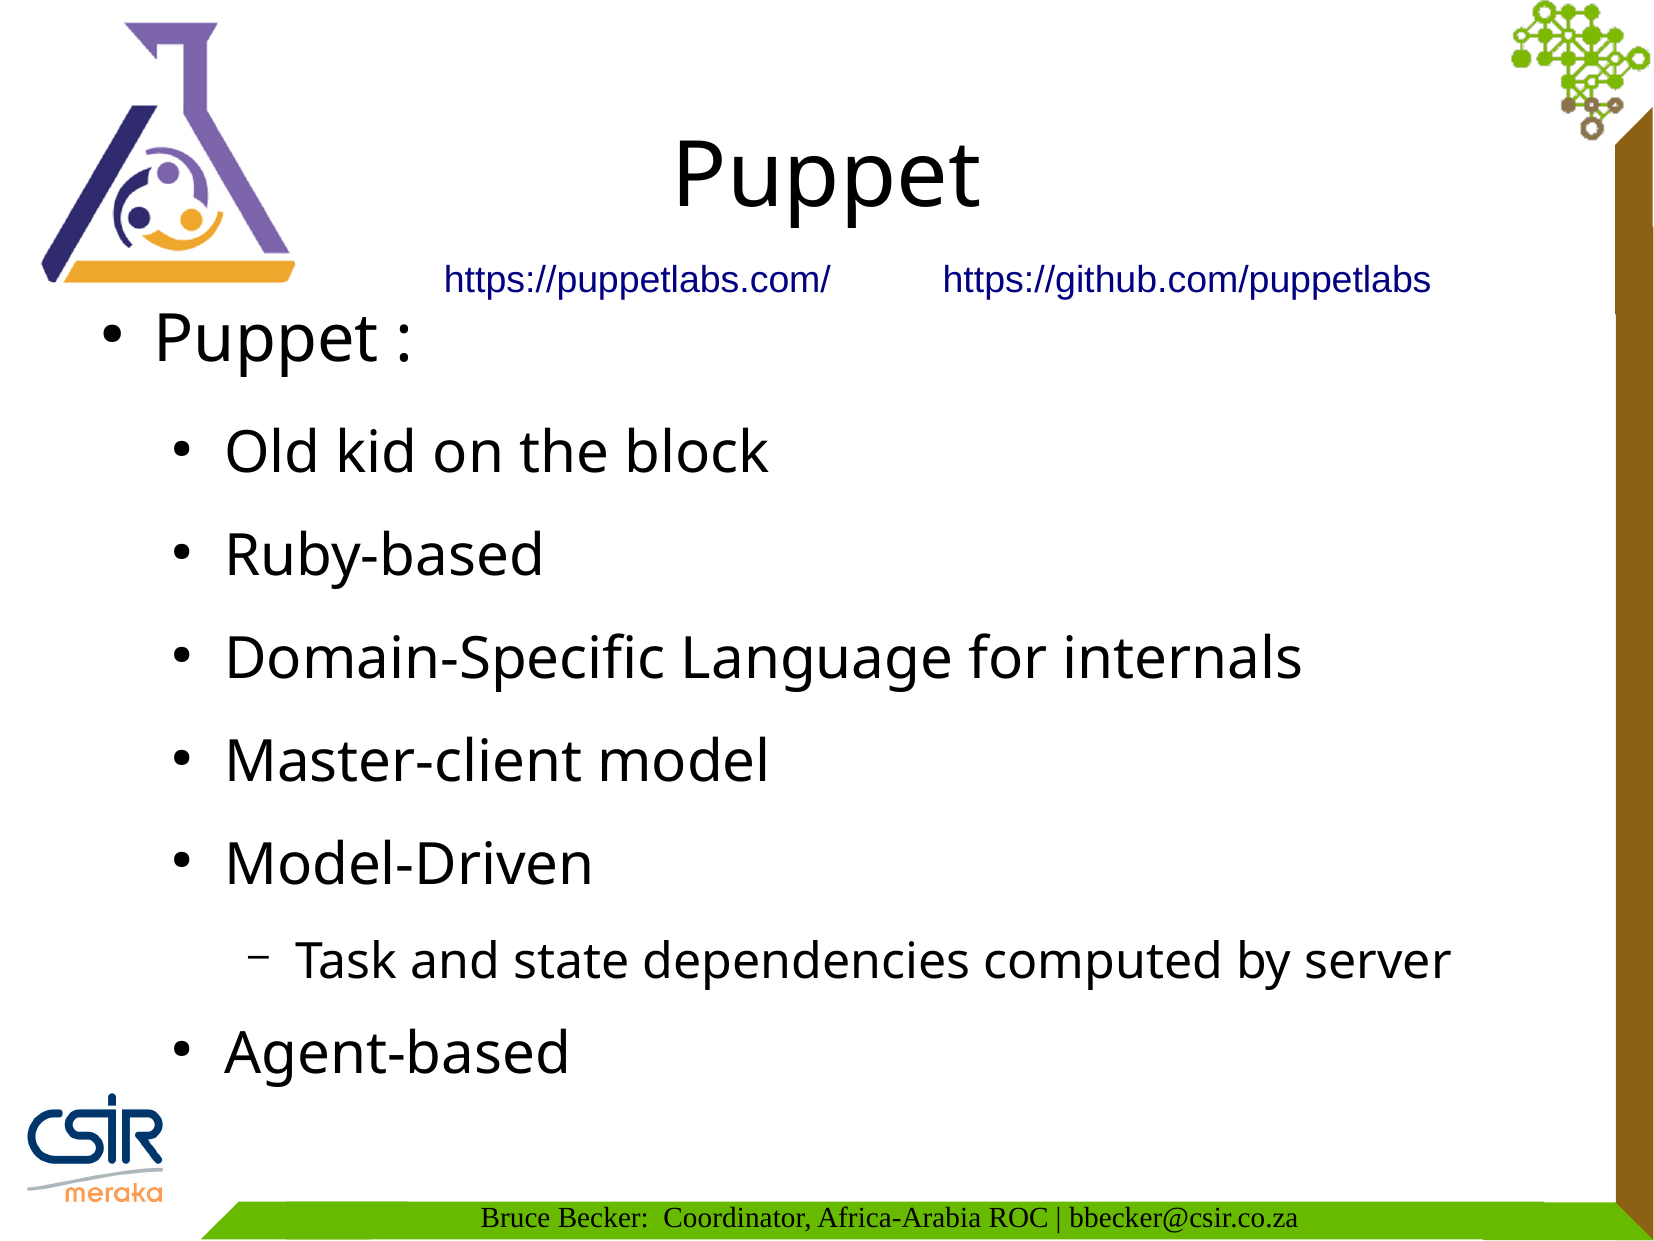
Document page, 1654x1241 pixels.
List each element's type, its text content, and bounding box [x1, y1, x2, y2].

picture [19, 4, 316, 301]
text_box https://puppetlabs.com/ [429, 250, 847, 308]
list Puppet : Old kid on the block Ruby-based Domain-Specific Language for internals Master-client model Model-Driven Task and state dependencies computed by server Agent-based [82, 290, 1571, 1010]
text_box https://github.com/puppetlabs [927, 250, 1447, 308]
title Puppet [316, 67, 1571, 275]
picture [12, 1074, 178, 1225]
picture [1503, 0, 1654, 144]
